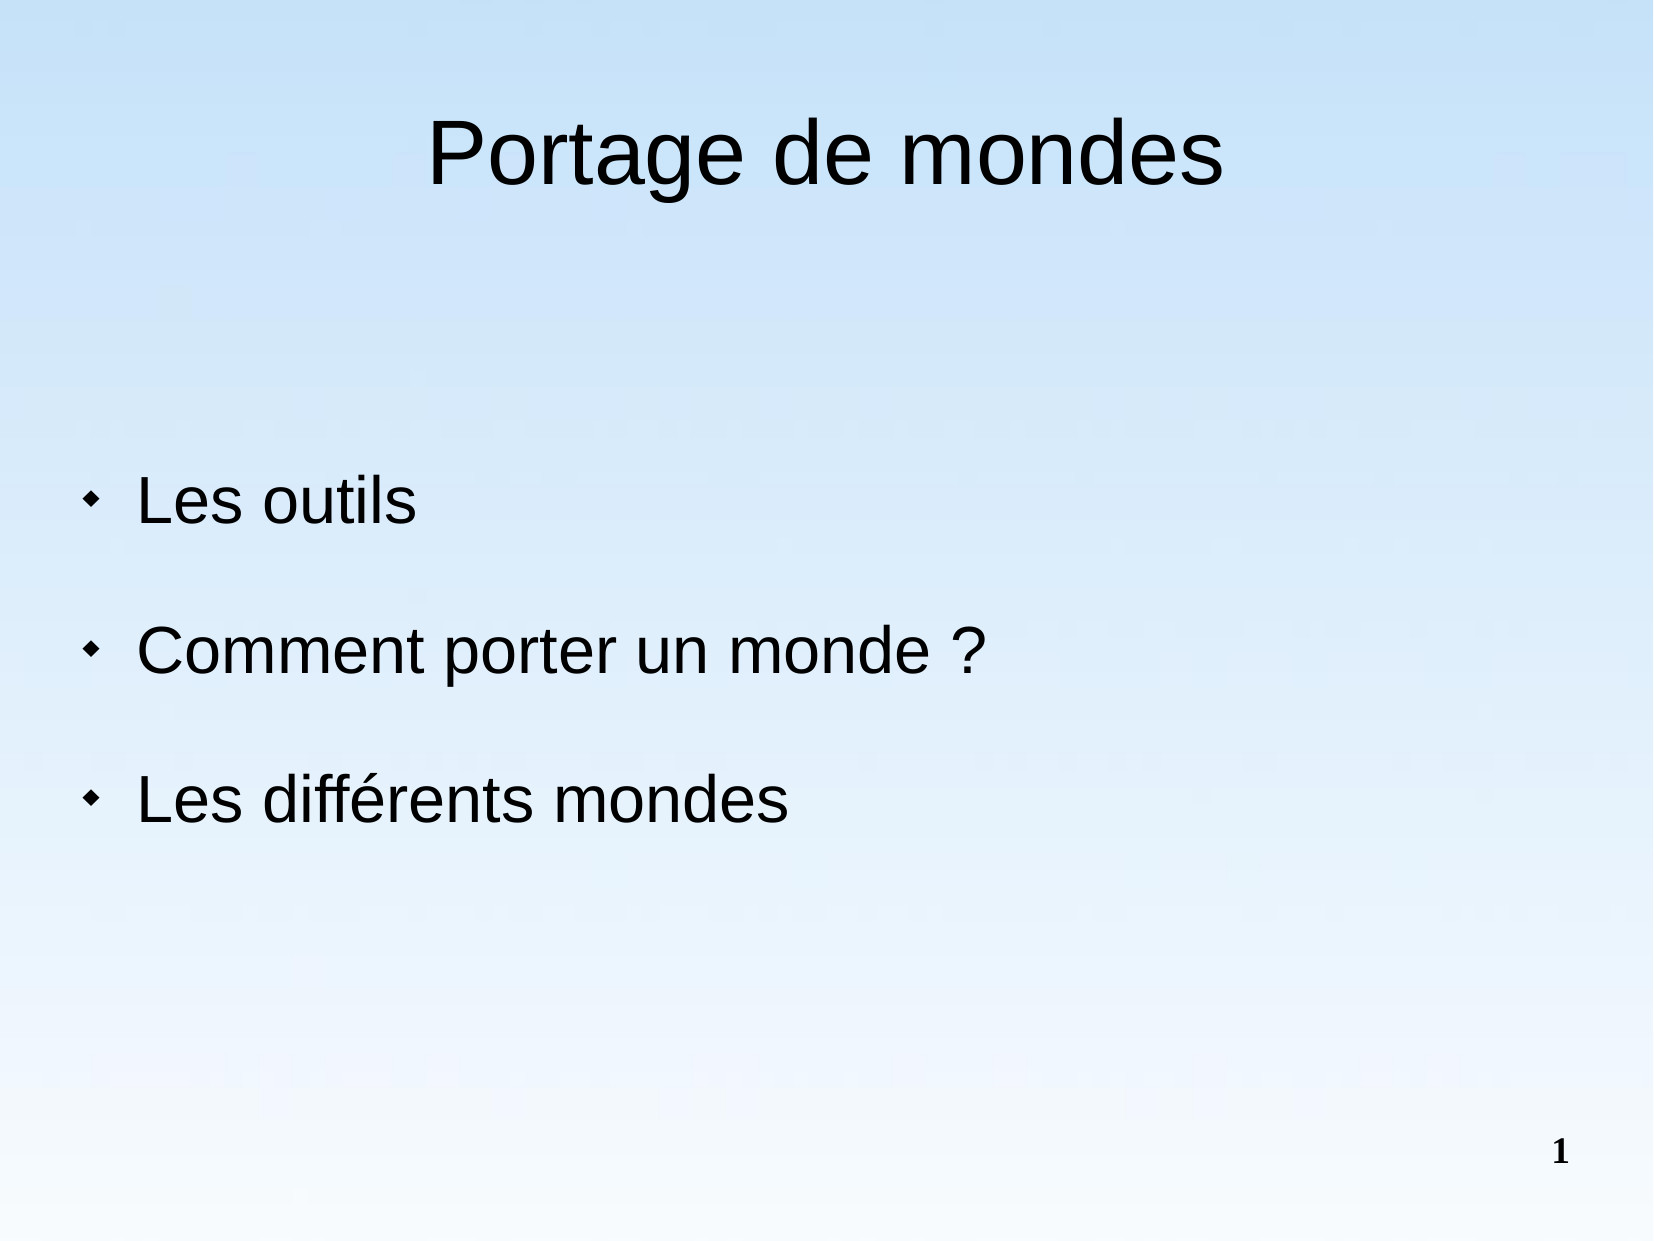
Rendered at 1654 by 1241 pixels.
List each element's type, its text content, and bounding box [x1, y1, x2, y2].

title Portage de mondes [82, 49, 1571, 257]
picture [0, 0, 1654, 1241]
subtitle Les outils Comment porter un monde ? Les différents mondes [82, 290, 1571, 1010]
